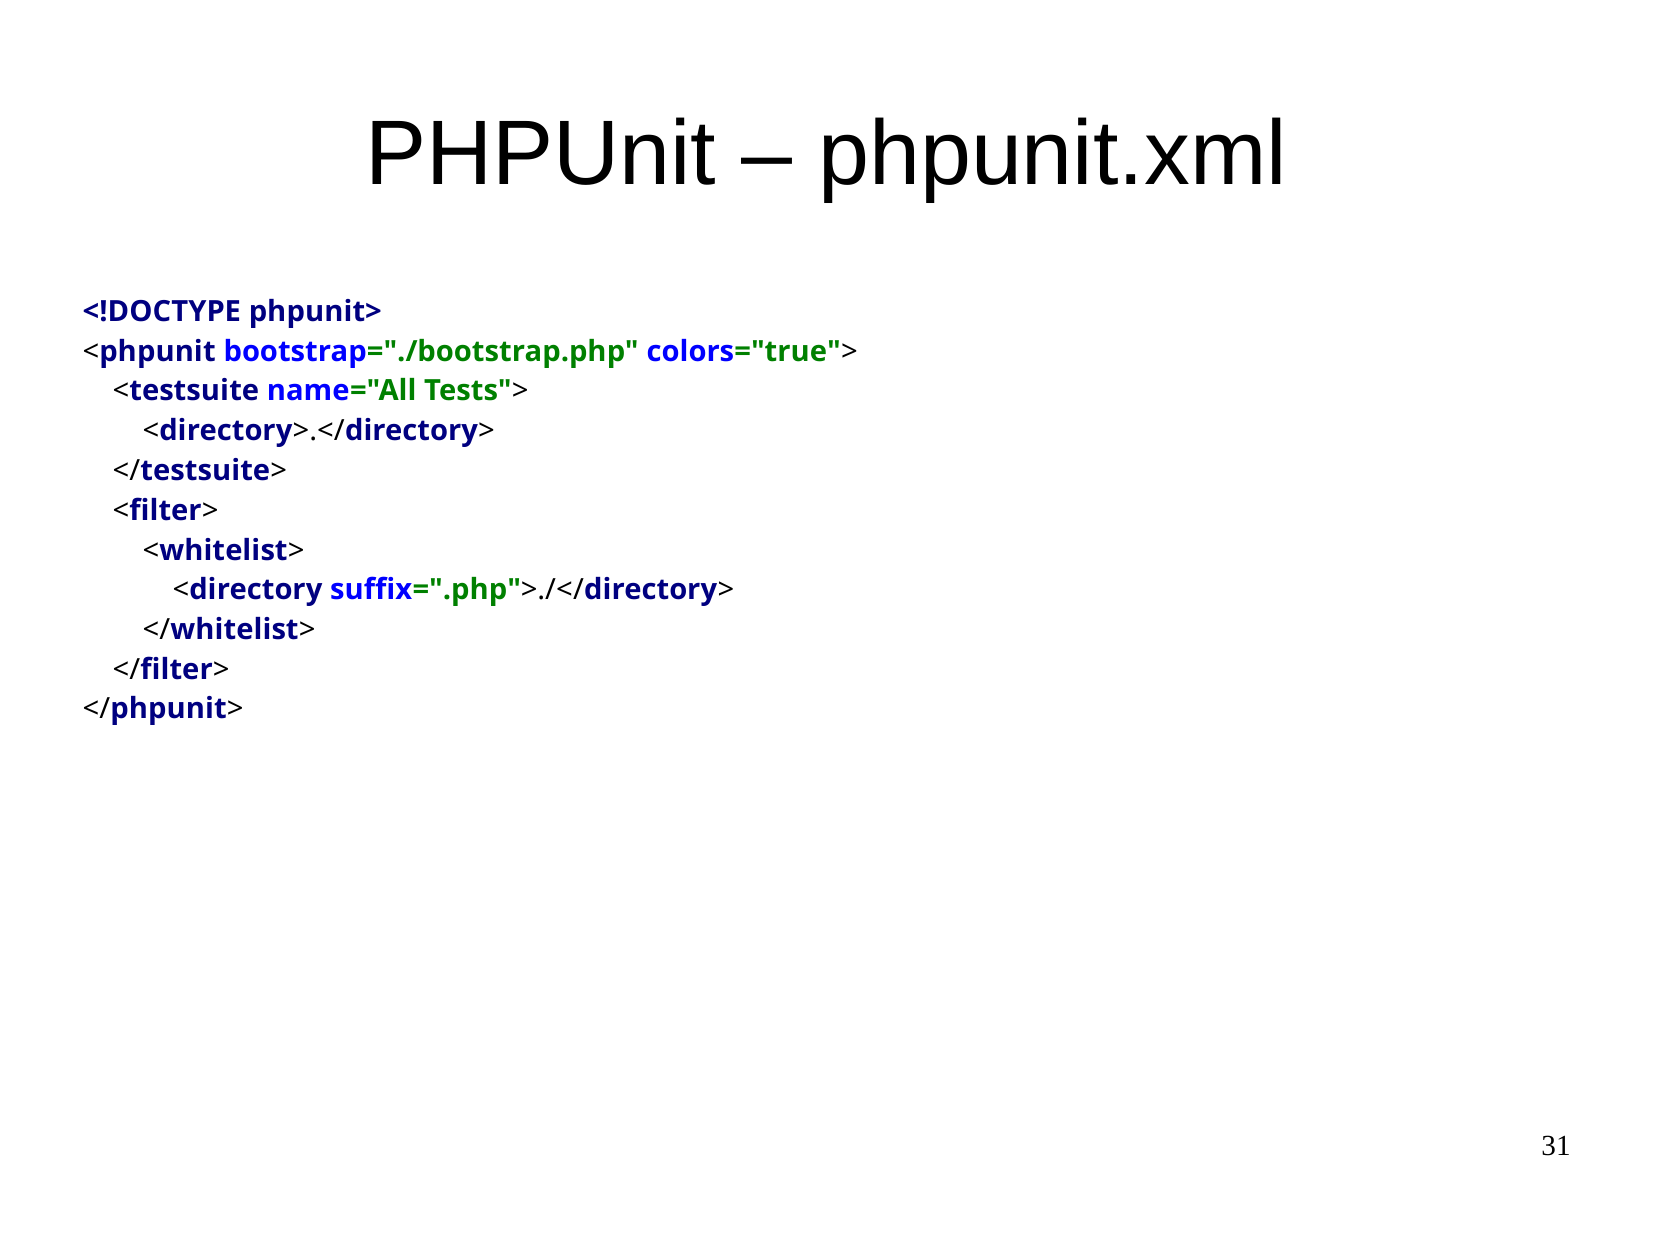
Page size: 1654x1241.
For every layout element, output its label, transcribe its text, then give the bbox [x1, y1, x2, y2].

list <!DOCTYPE phpunit> <phpunit bootstrap="./bootstrap.php" colors="true"> <testsuite name="All Tests"> <directory>.</directory> </testsuite> <filter> <whitelist> <directory suffix=".php">./</directory> </whitelist> </filter> </phpunit> [82, 290, 1571, 1010]
title PHPUnit – phpunit.xml [82, 49, 1571, 257]
